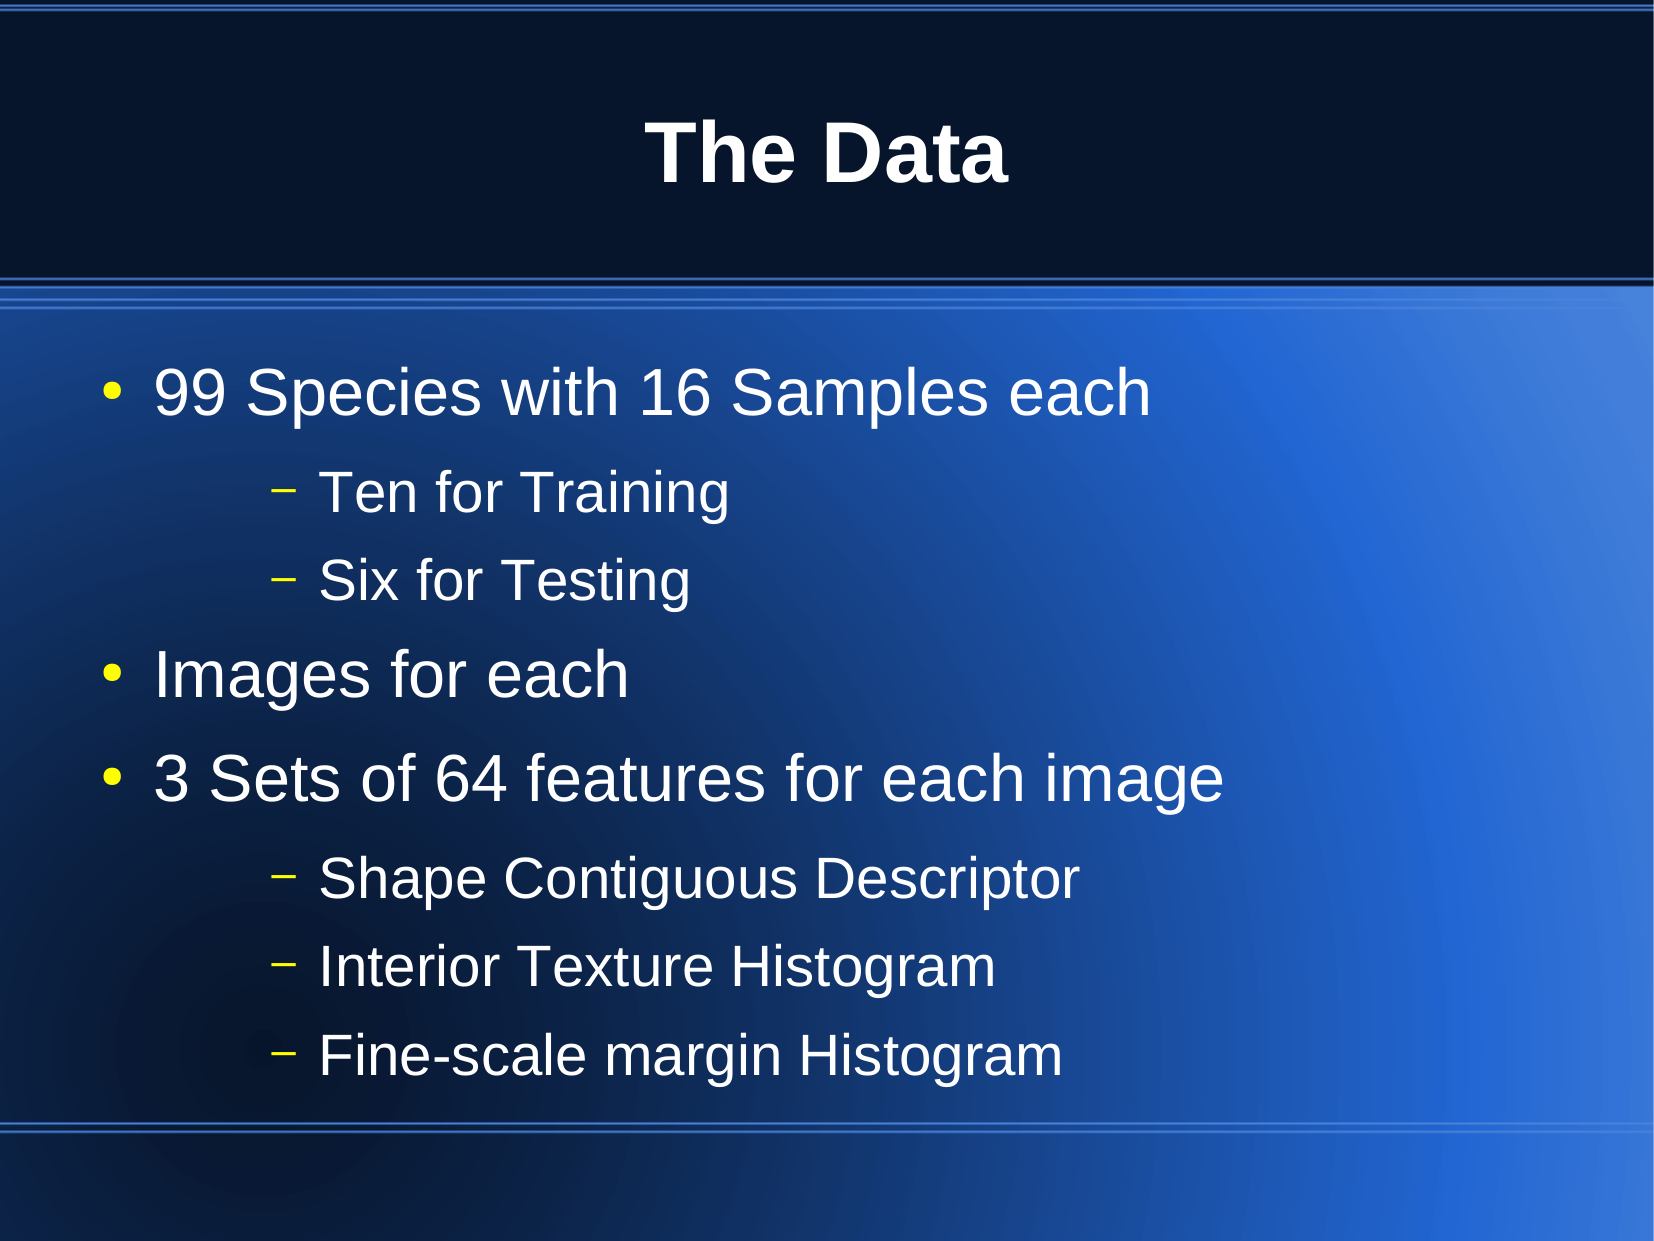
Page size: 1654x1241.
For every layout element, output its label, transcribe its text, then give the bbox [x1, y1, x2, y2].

list 99 Species with 16 Samples each Ten for Training Six for Testing Images for each 3 Sets of 64 features for each image Shape Contiguous Descriptor Interior Texture Histogram Fine-scale margin Histogram [82, 355, 1571, 1087]
title The Data [82, 49, 1571, 257]
picture [0, 0, 1654, 1241]
